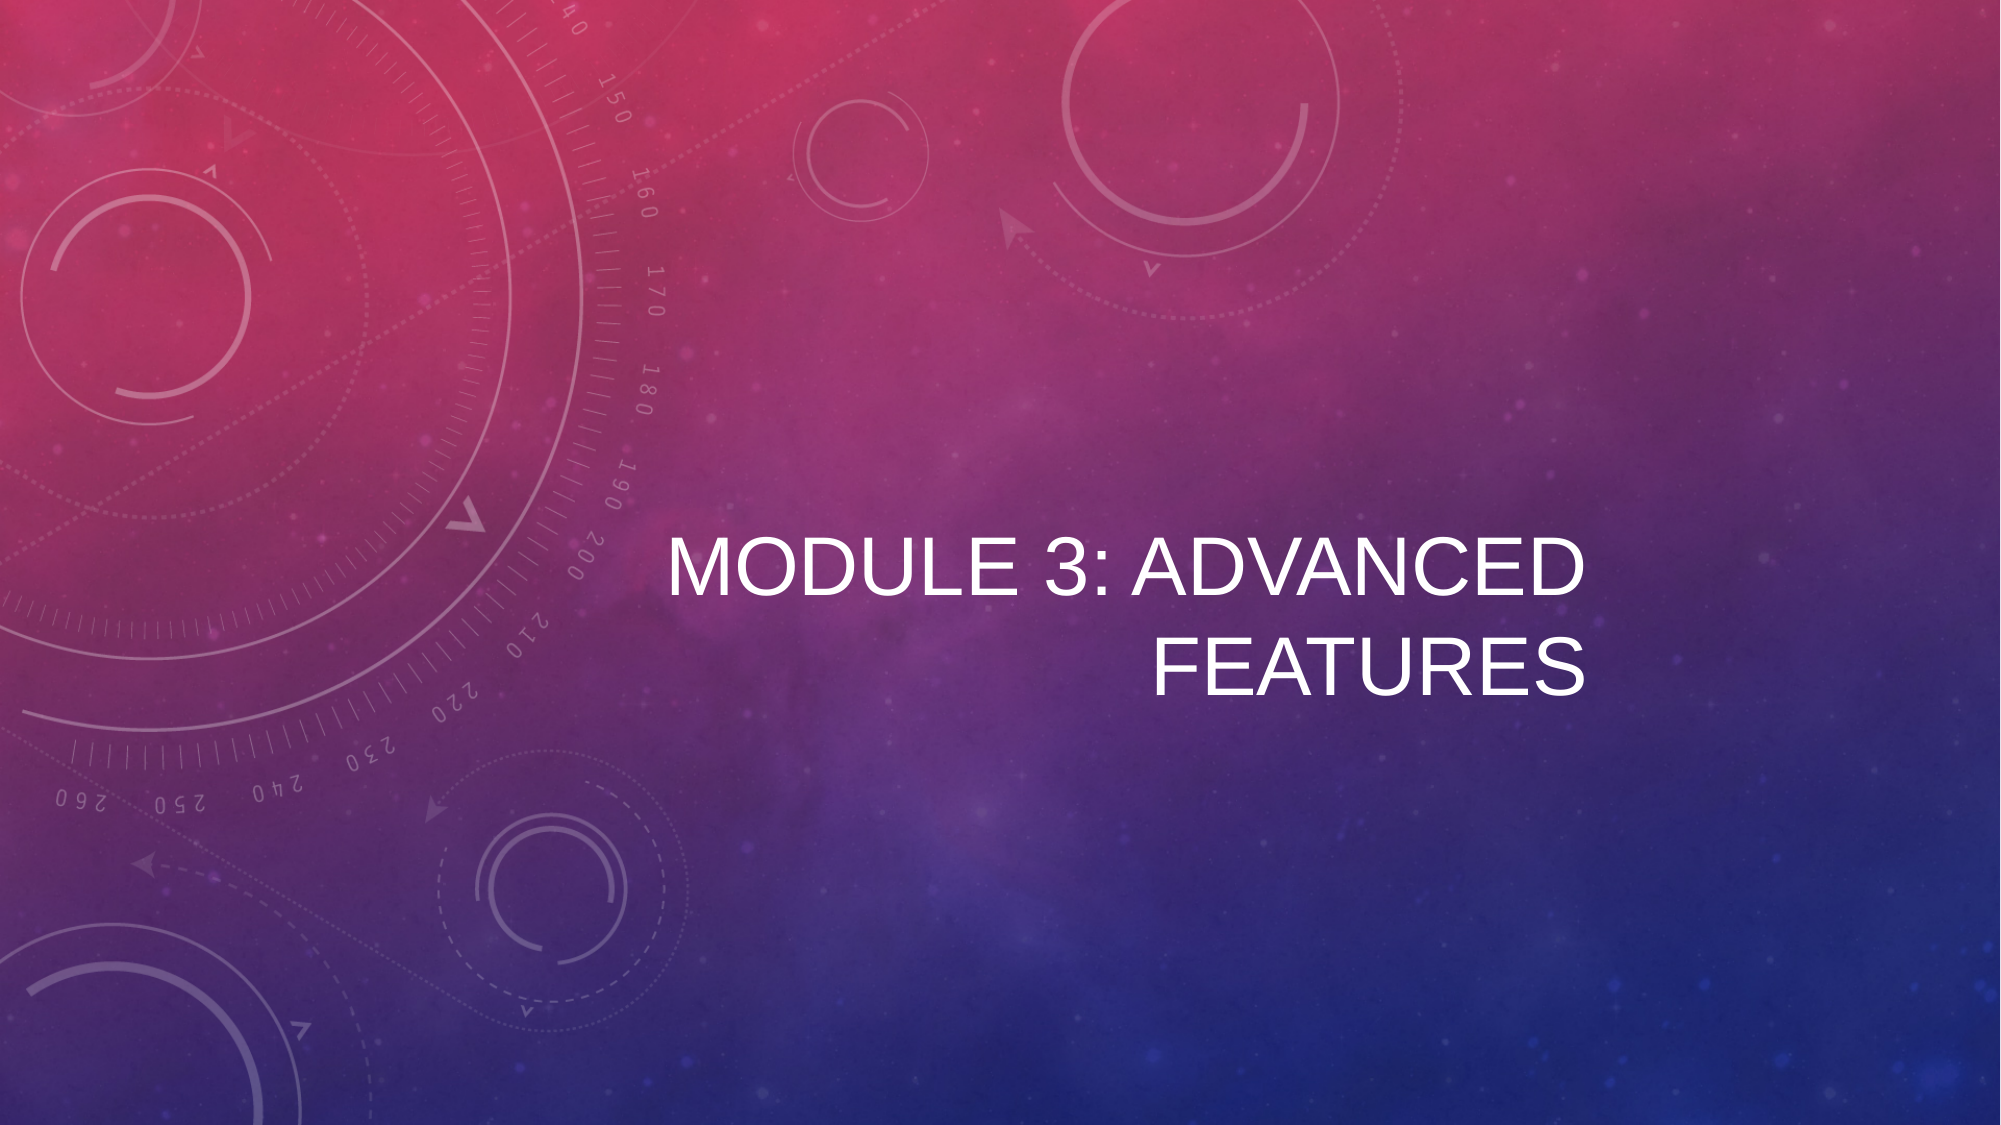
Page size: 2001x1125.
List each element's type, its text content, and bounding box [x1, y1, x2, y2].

title Module 3: Advanced Features [650, 322, 1831, 720]
picture [0, 0, 2001, 1125]
